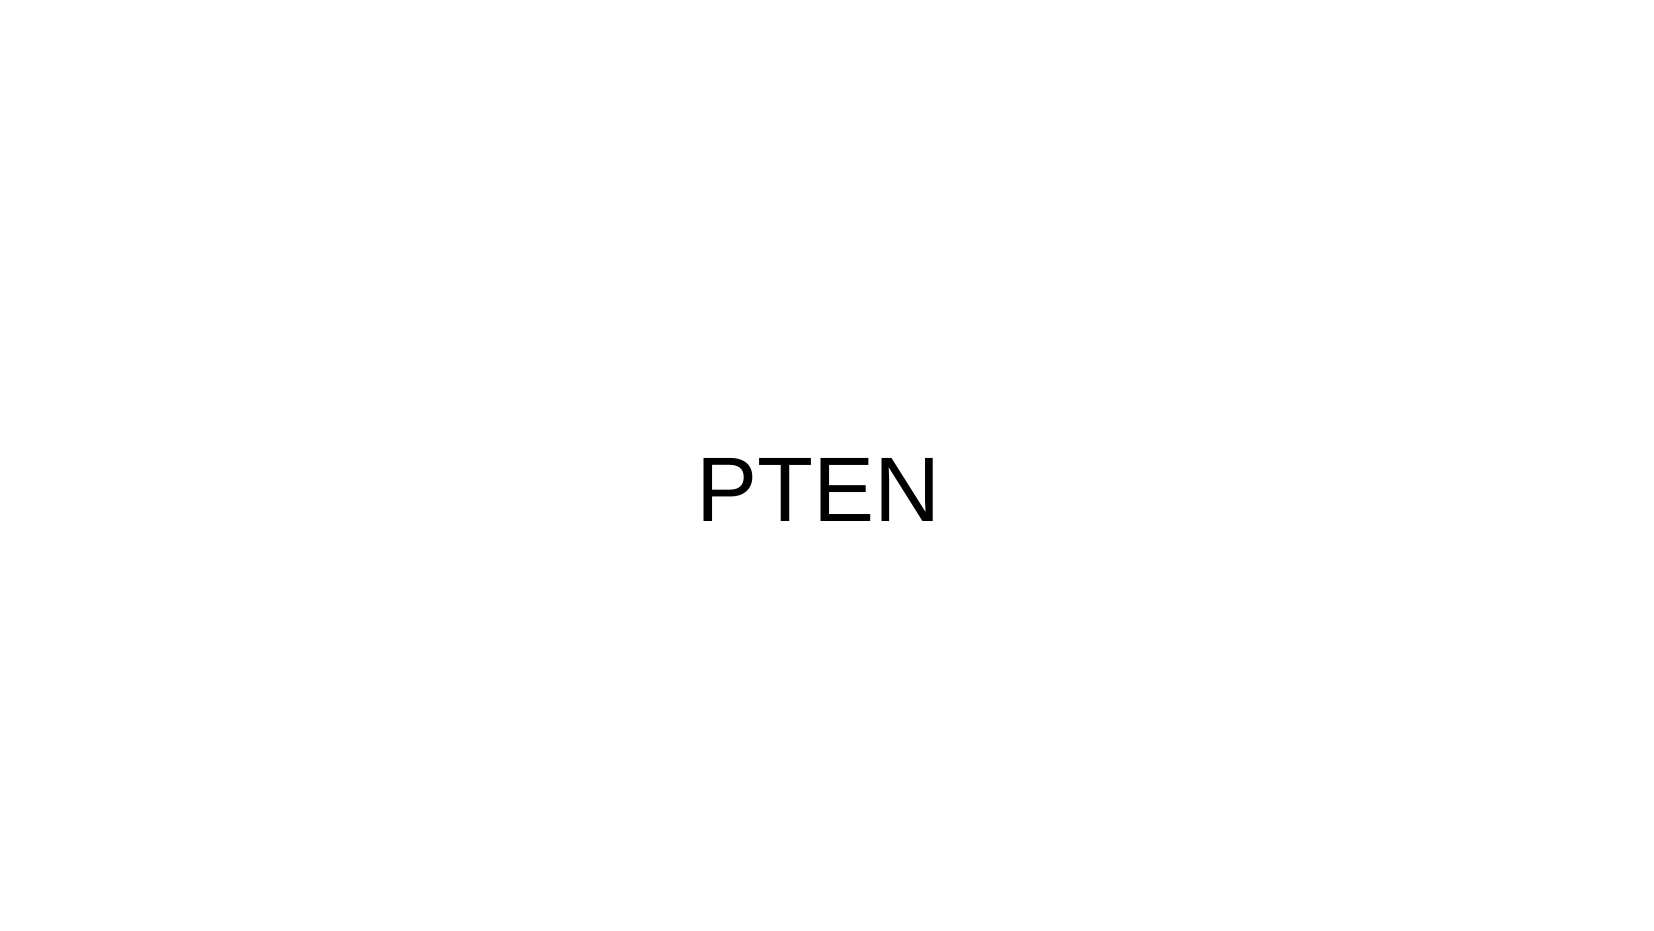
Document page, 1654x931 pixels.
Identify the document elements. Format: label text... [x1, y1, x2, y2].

title PTEN [75, 412, 1564, 568]
